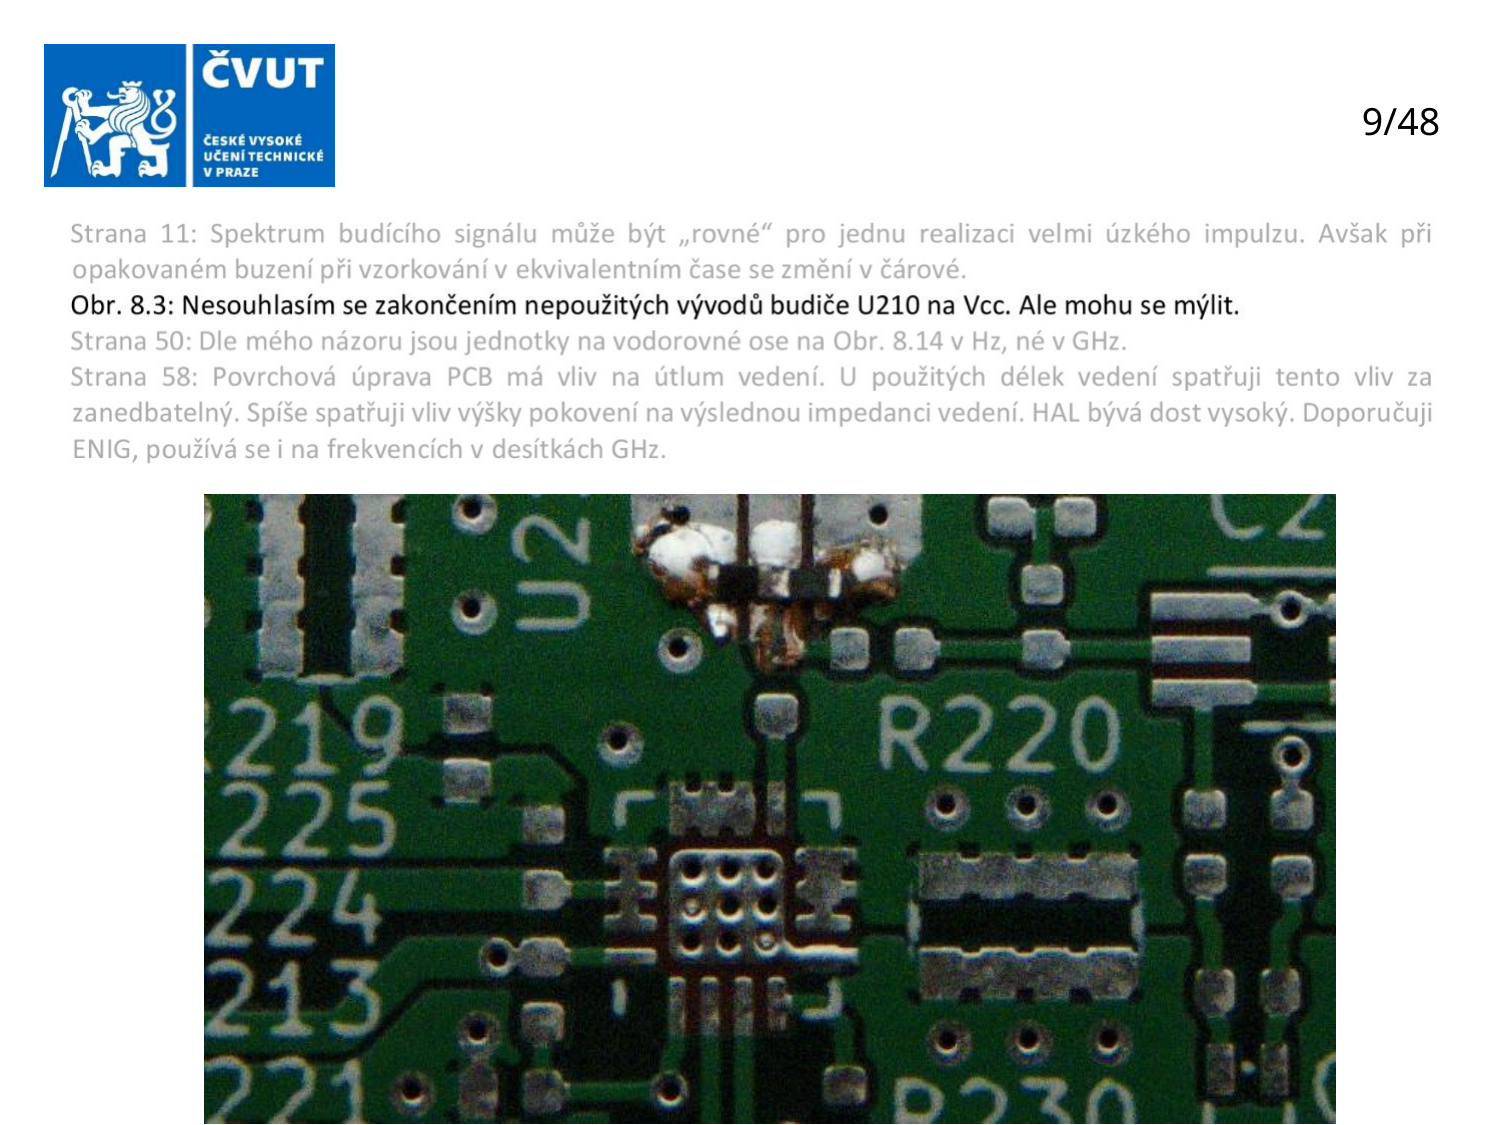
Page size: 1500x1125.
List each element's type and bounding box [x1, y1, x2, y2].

picture [44, 44, 335, 187]
text_box [15, 216, 1486, 286]
picture [204, 494, 1336, 1124]
text_box [15, 329, 1486, 465]
picture [60, 286, 1441, 329]
